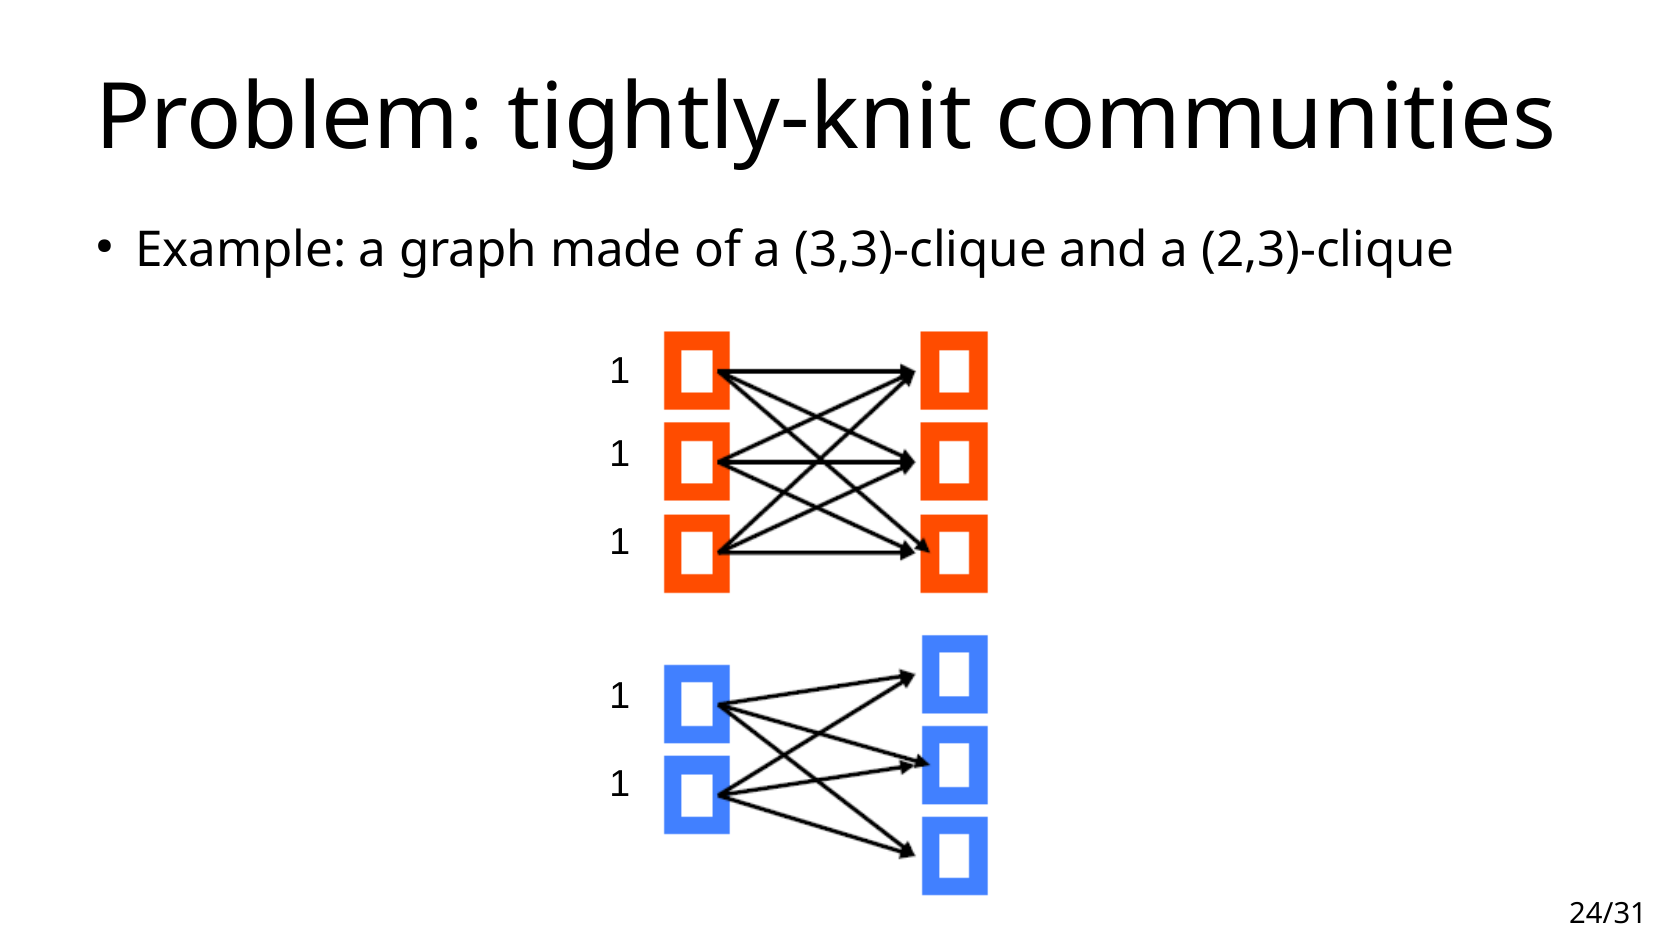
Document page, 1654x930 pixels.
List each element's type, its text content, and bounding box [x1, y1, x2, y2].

text_box 1 [594, 341, 646, 399]
text_box 1 [594, 666, 646, 724]
title Problem: tightly-knit communities [82, 1, 1571, 213]
list Example: a graph made of a (3,3)-clique and a (2,3)-clique [82, 213, 1571, 314]
text_box 1 [594, 513, 646, 571]
text_box 1 [594, 755, 646, 813]
picture [630, 302, 1006, 922]
text_box 1 [594, 424, 646, 482]
